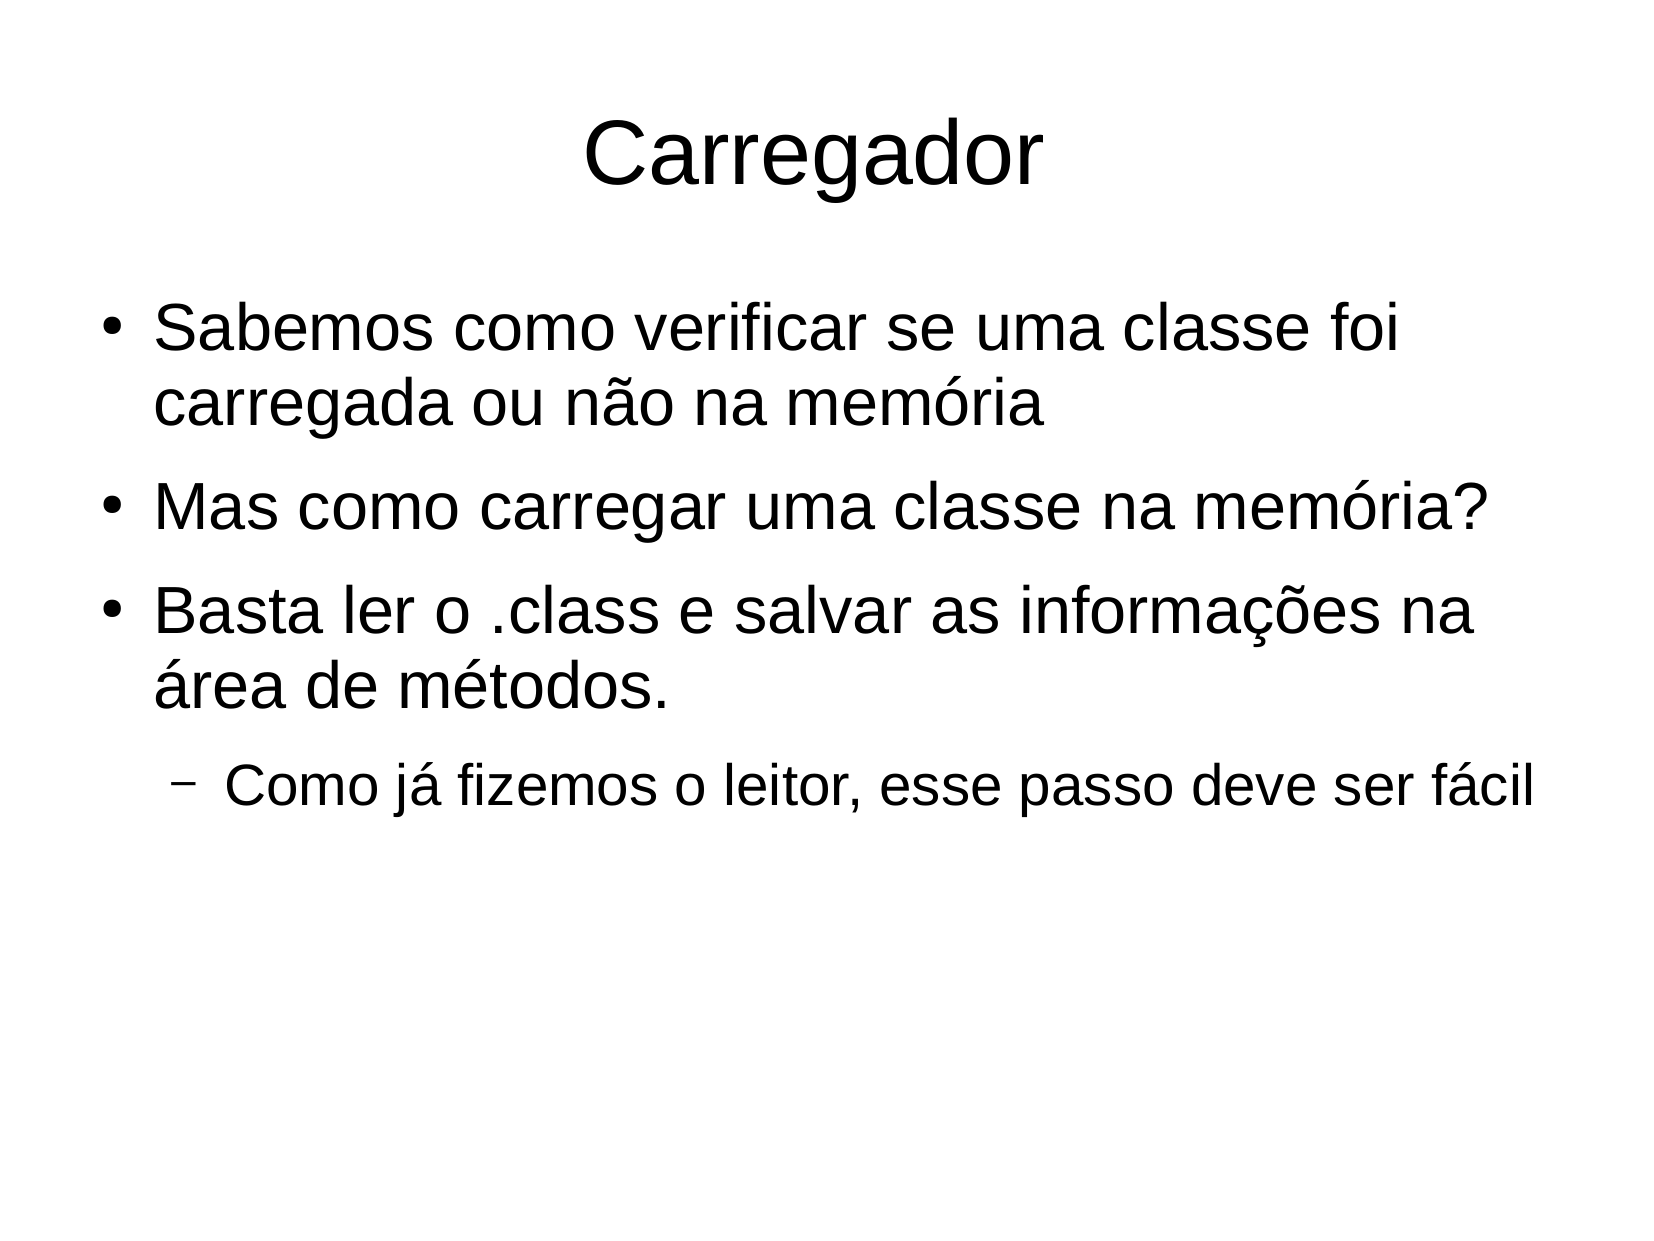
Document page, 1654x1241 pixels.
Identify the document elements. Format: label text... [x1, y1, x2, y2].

title Carregador [82, 49, 1571, 257]
list Sabemos como verificar se uma classe foi carregada ou não na memória Mas como carregar uma classe na memória? Basta ler o .class e salvar as informações na área de métodos. Como já fizemos o leitor, esse passo deve ser fácil [82, 290, 1571, 1010]
